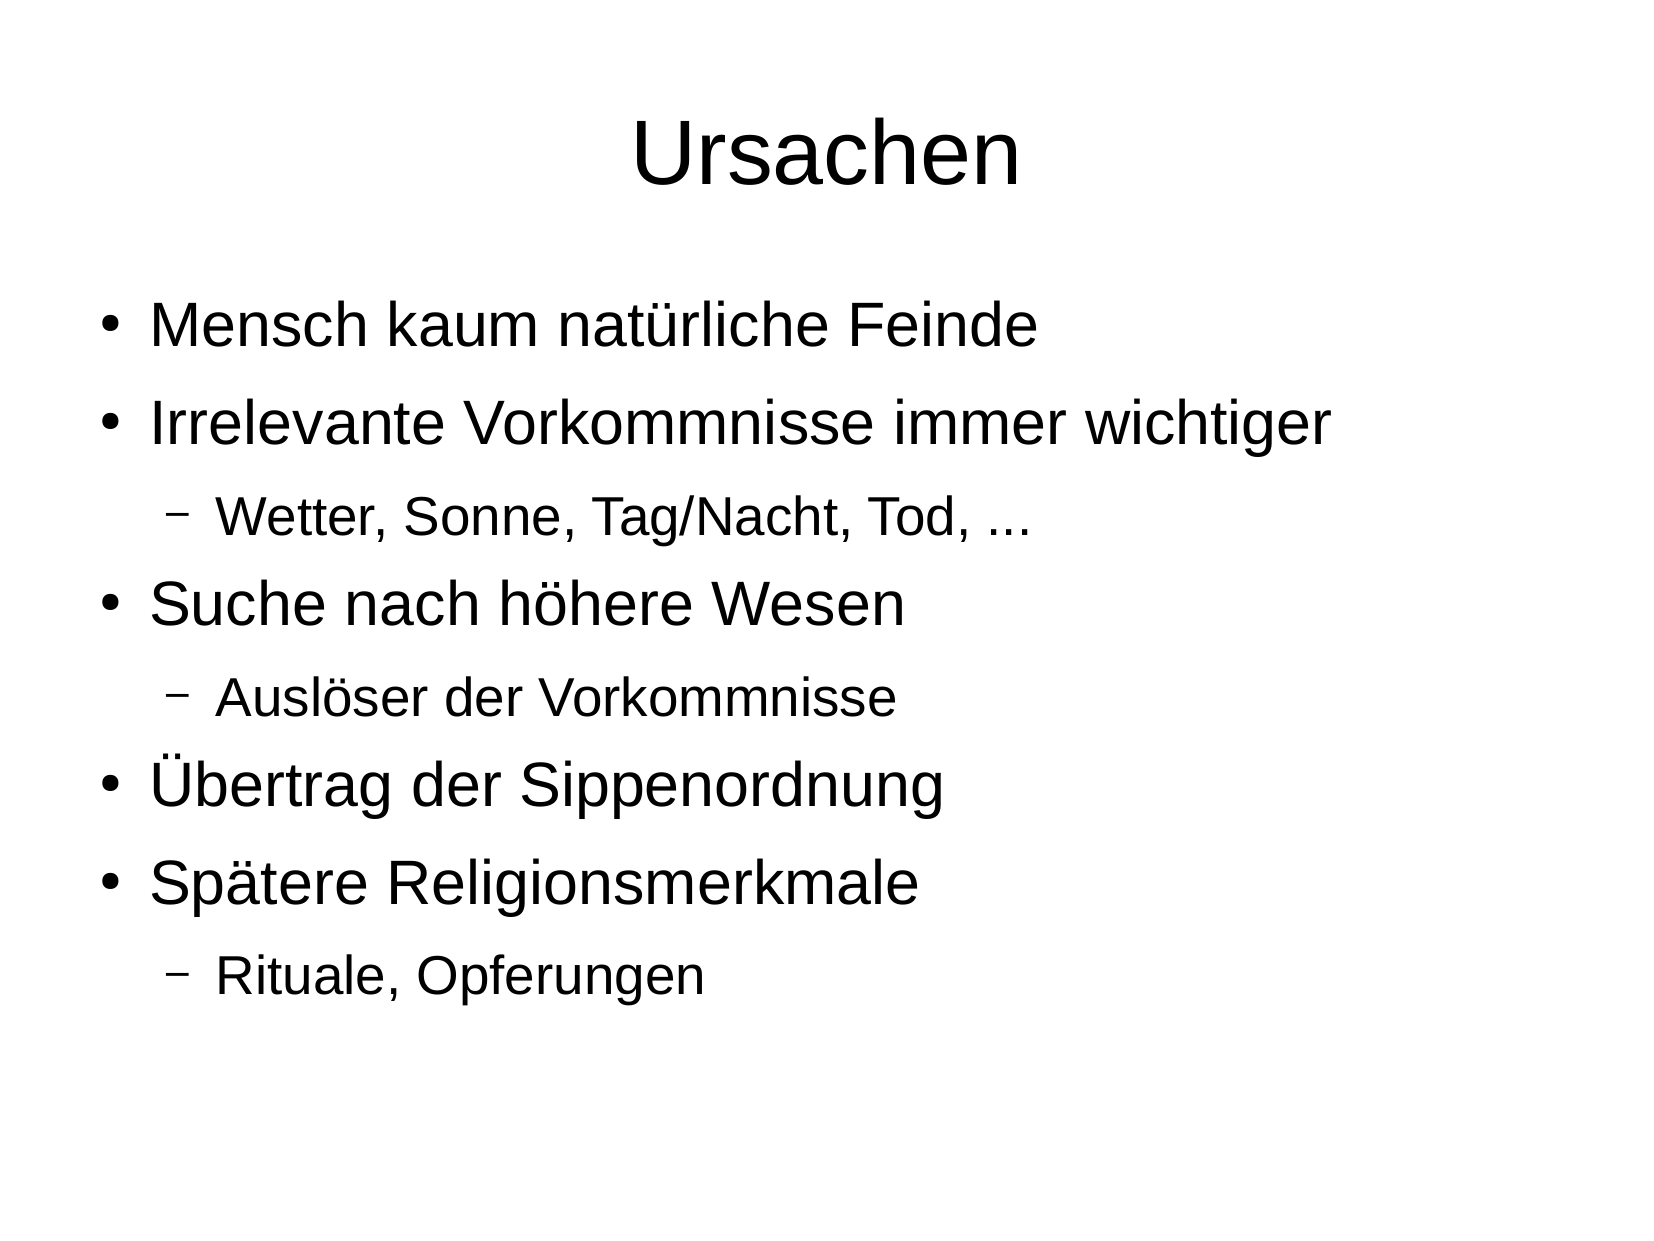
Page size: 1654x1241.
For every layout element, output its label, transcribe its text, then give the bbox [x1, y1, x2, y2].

title Ursachen [82, 49, 1571, 257]
list Mensch kaum natürliche Feinde Irrelevante Vorkommnisse immer wichtiger Wetter, Sonne, Tag/Nacht, Tod, ... Suche nach höhere Wesen Auslöser der Vorkommnisse Übertrag der Sippenordnung Spätere Religionsmerkmale Rituale, Opferungen [82, 290, 1571, 1010]
